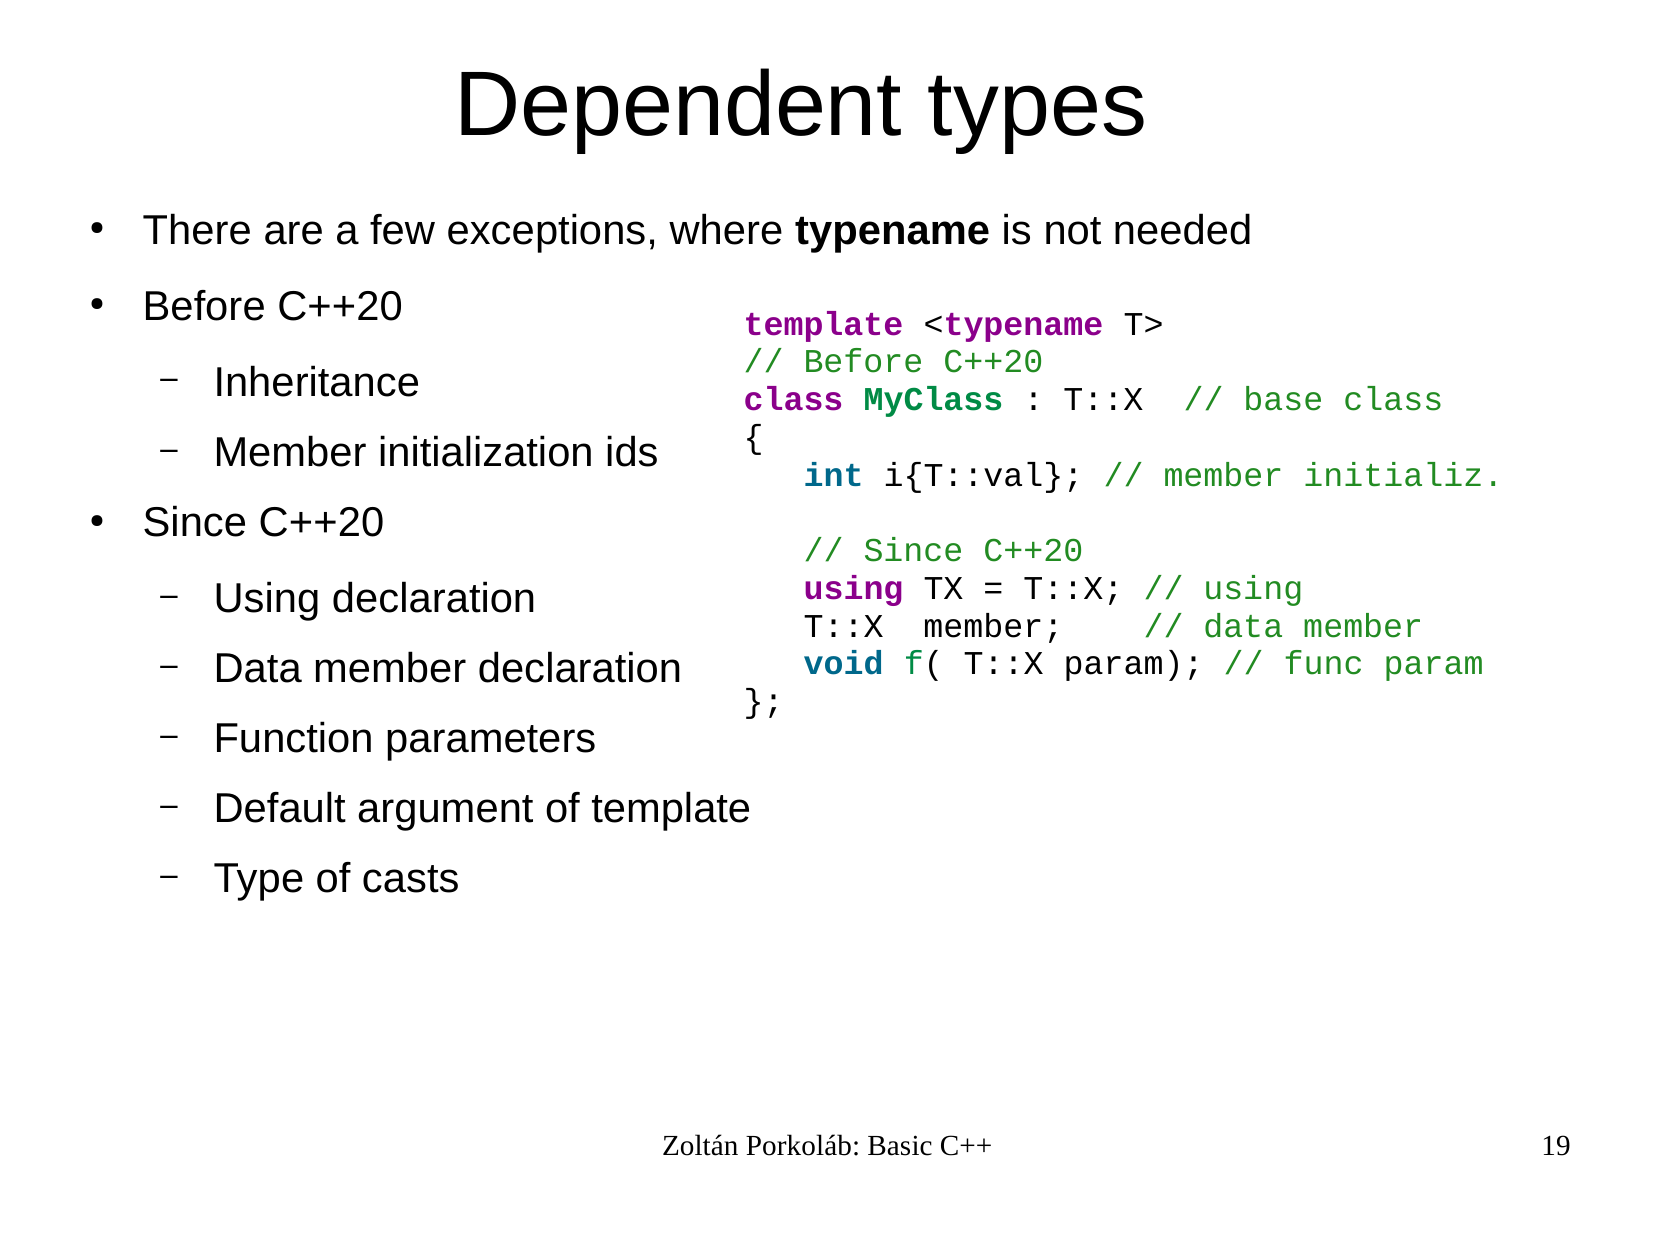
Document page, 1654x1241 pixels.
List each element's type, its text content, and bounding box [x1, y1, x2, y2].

title Dependent types [56, 0, 1546, 208]
text_box template <typename T> // Before C++20 class MyClass : T::X // base class { int i{T::val}; // member initializ. // Since C++20 using TX = T::X; // using T::X member; // data member void f( T::X param); // func param }; [728, 300, 1621, 1111]
list There are a few exceptions, where typename is not needed Before C++20 Inheritance Member initialization ids Since C++20 Using declaration Data member declaration Function parameters Default argument of template Type of casts [71, 125, 1606, 1051]
